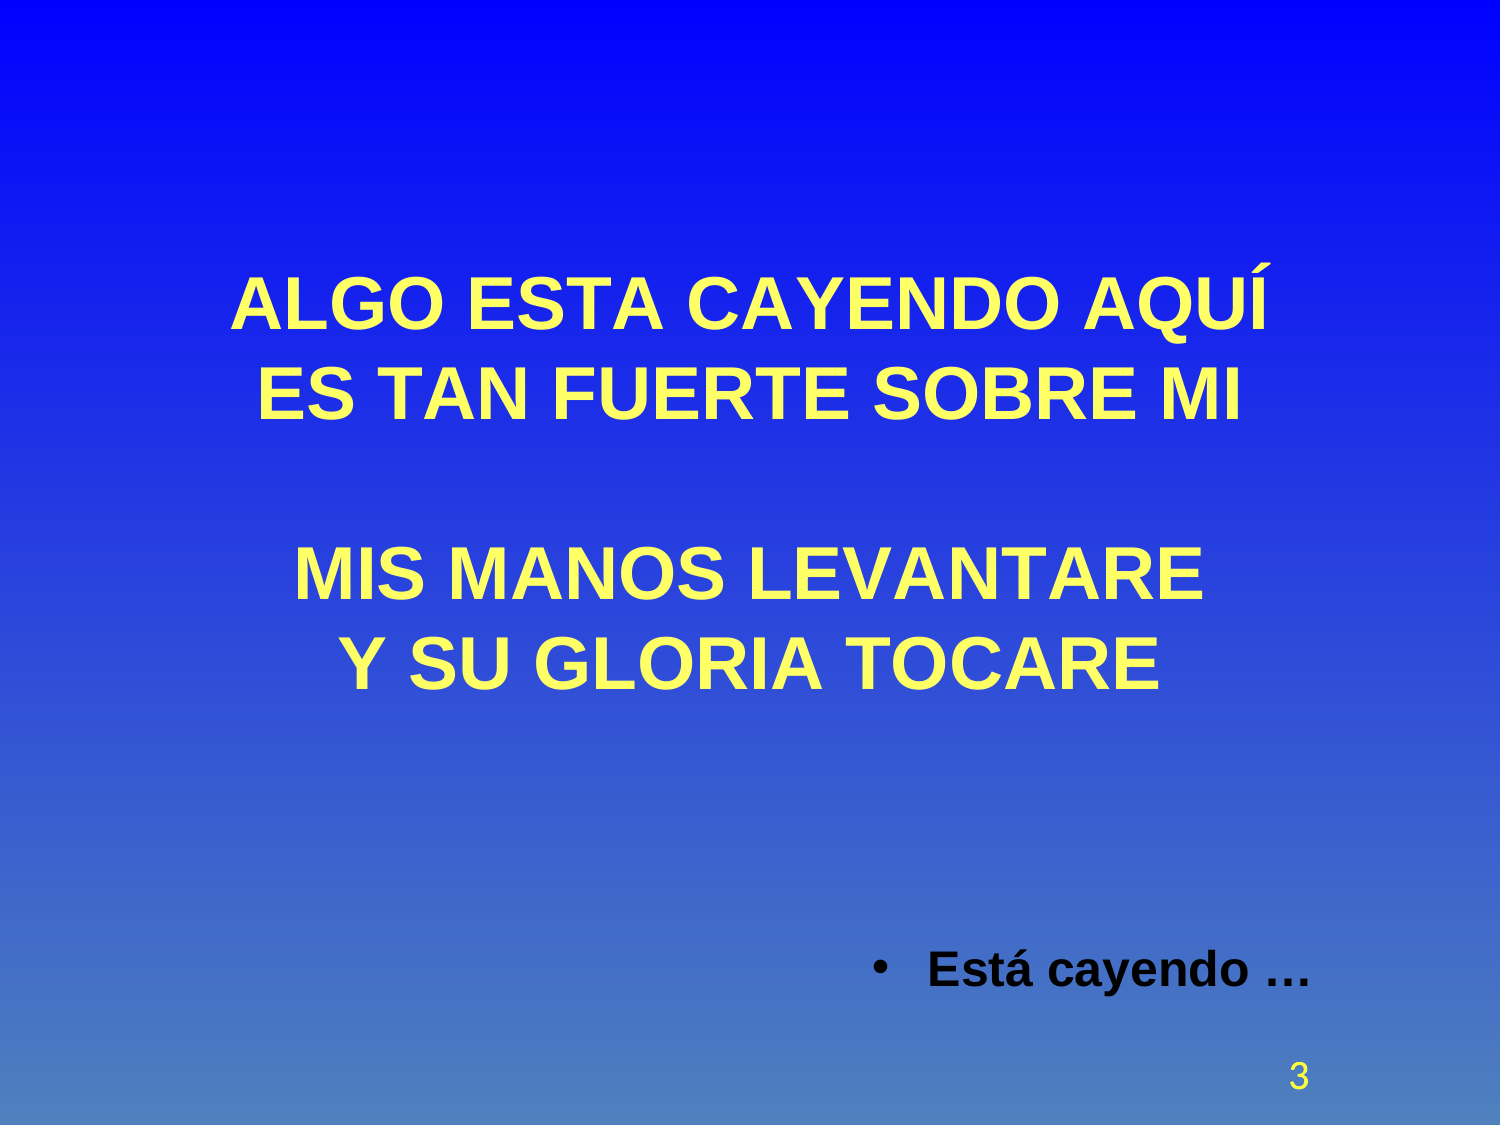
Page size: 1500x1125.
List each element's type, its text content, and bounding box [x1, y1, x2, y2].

text_box Está cayendo … [616, 928, 1329, 1012]
text_box <número> [974, 1042, 1325, 1103]
text_box ALGO ESTA CAYENDO AQUÍ ES TAN FUERTE SOBRE MI MIS MANOS LEVANTARE Y SU GLORIA TOCARE [75, 385, 1426, 573]
